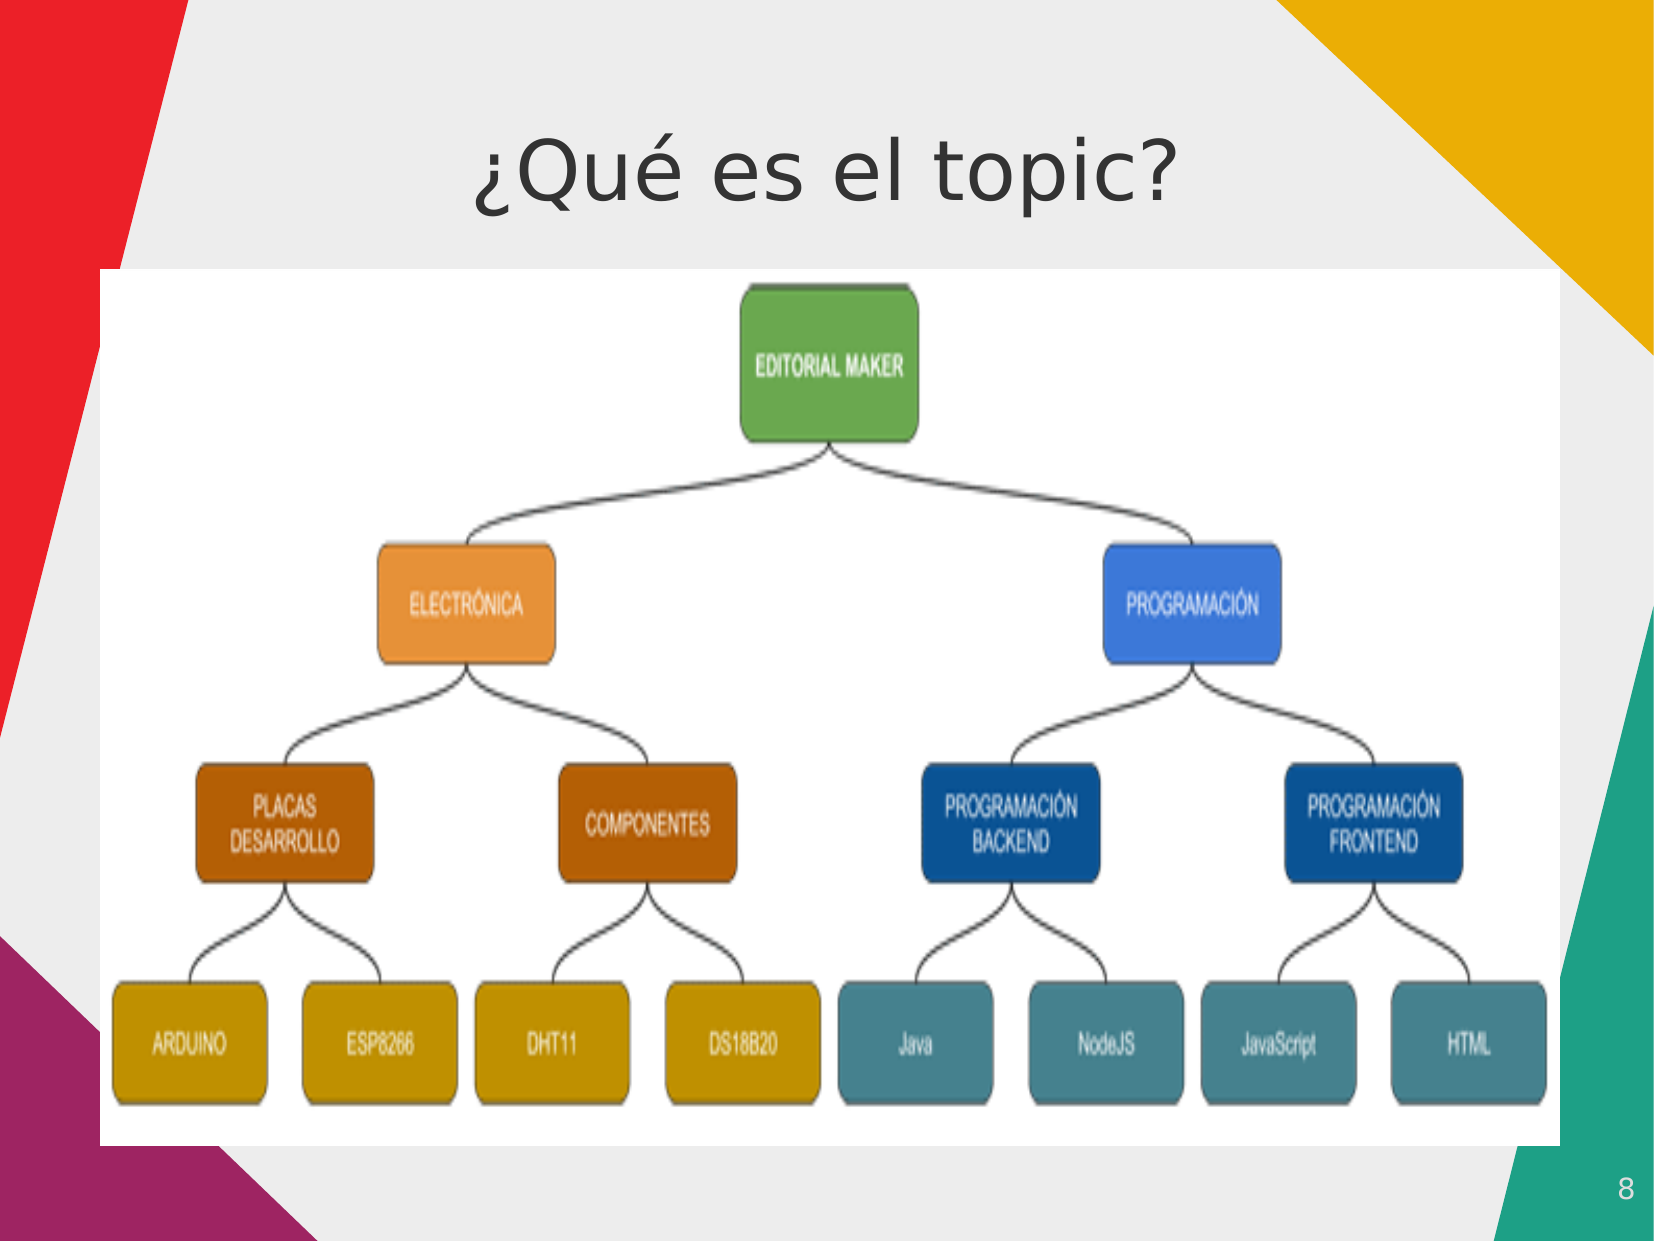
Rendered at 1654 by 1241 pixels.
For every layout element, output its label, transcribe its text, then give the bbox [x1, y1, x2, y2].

picture [100, 269, 1560, 1146]
title ¿Qué es el topic? [114, 73, 1539, 269]
